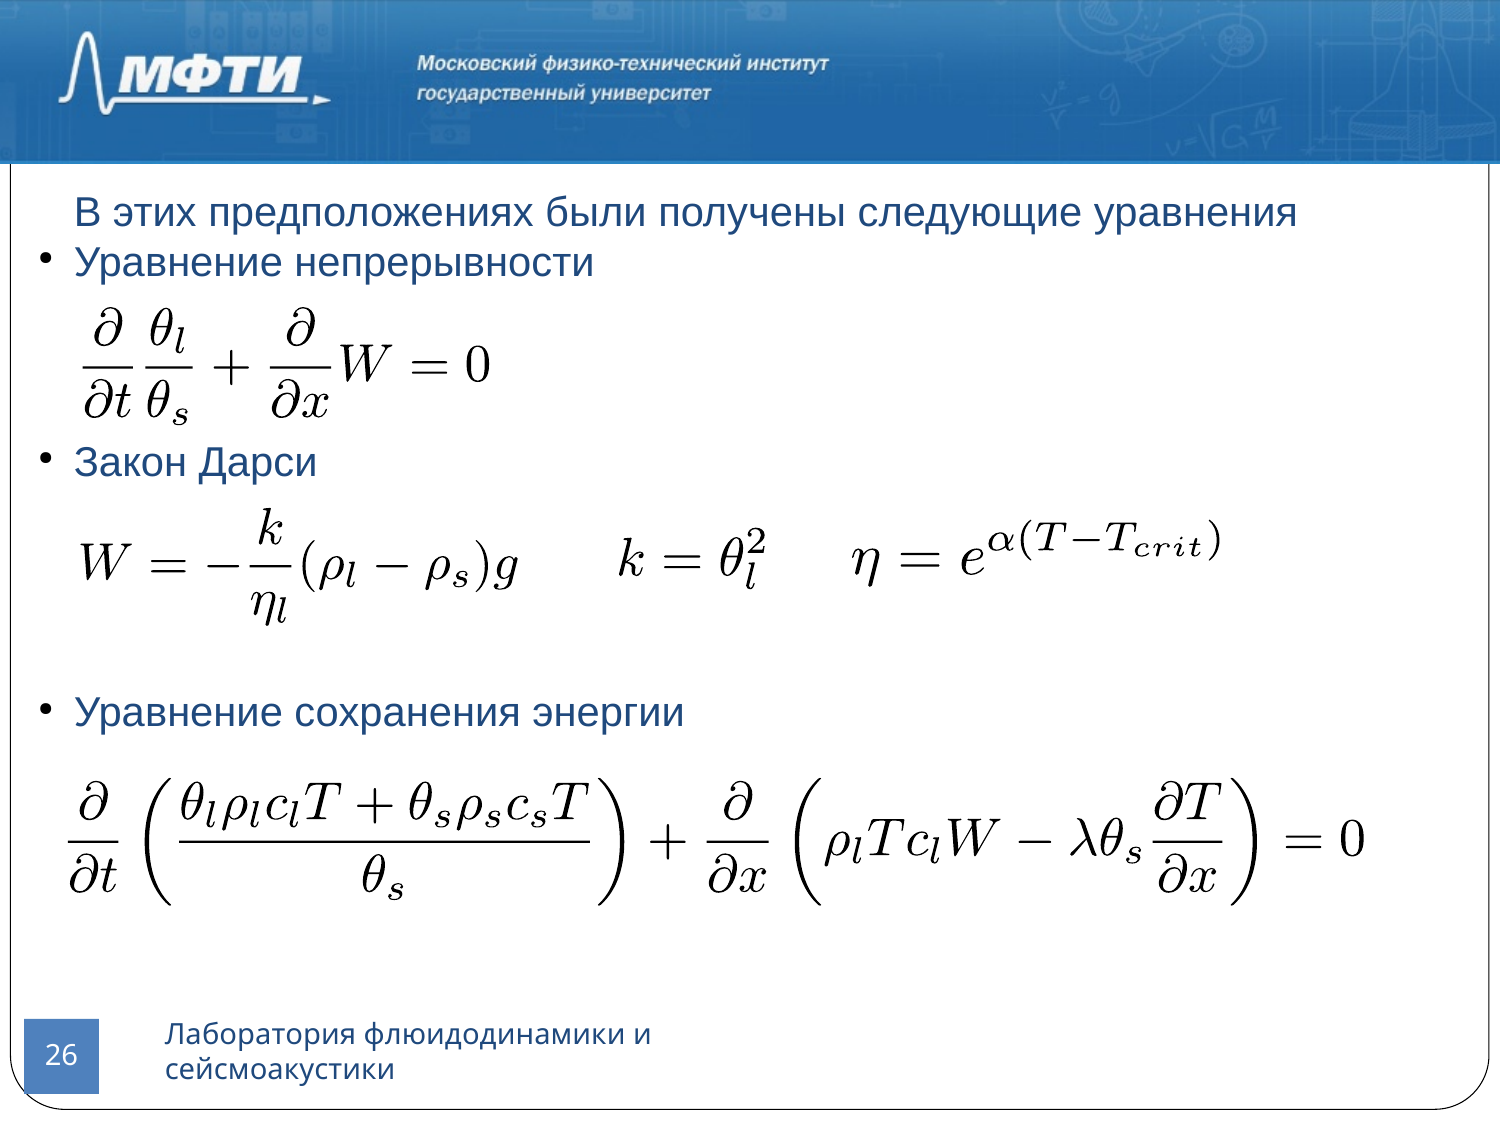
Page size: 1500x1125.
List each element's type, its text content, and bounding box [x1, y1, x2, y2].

text_box [77, 507, 520, 626]
picture [0, 0, 1500, 164]
text_box [616, 527, 768, 590]
text_box В этих предположениях были получены следующие уравнения Уравнение непрерывности Закон Дарси Уравнение сохранения энергии [23, 177, 1441, 1040]
text_box [67, 777, 1366, 906]
text_box [850, 519, 1225, 587]
text_box <номер> [24, 1018, 99, 1094]
text_box [82, 307, 492, 426]
text_box Лаборатория флюидодинамики и сейсмоакустики [150, 1012, 880, 1088]
